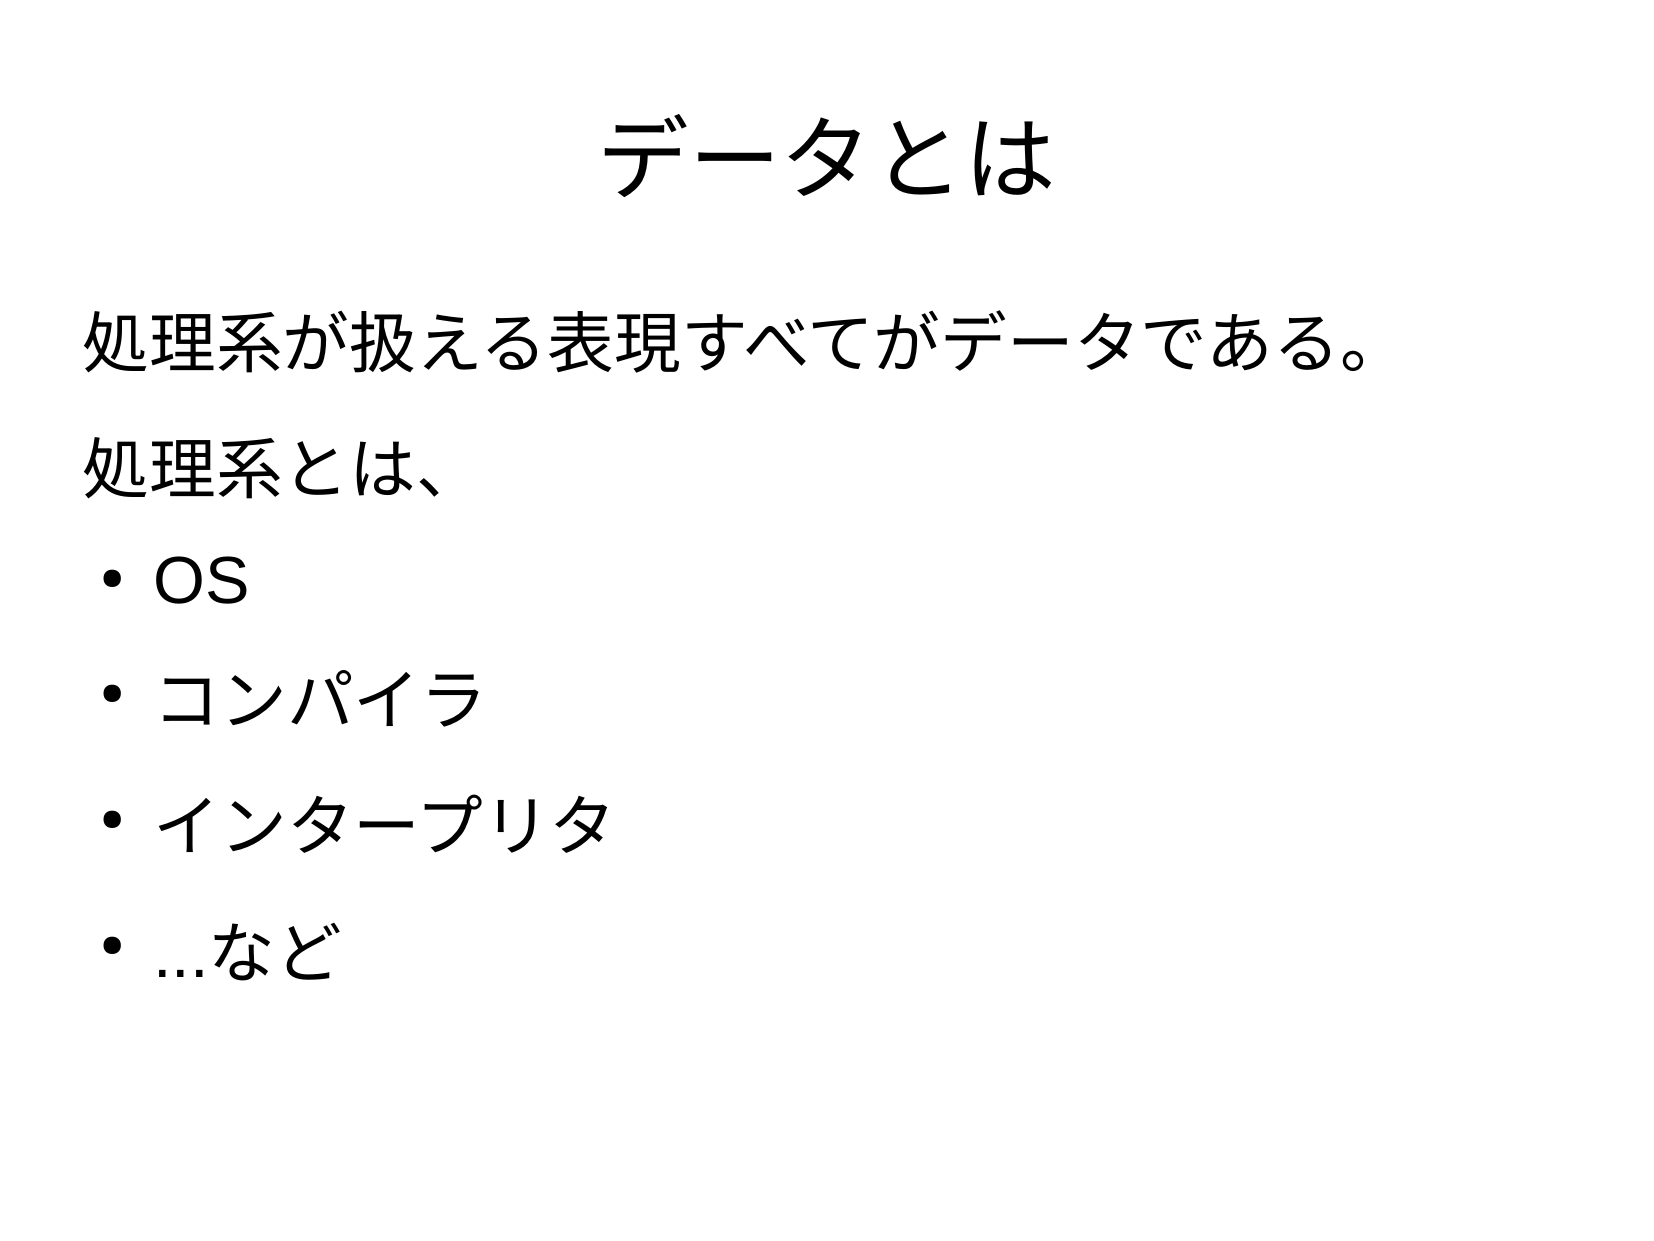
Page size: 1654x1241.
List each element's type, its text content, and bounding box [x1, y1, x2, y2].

list 処理系が扱える表現すべてがデータである。 処理系とは、 OS コンパイラ インタープリタ ...など [82, 290, 1571, 1010]
title データとは [82, 49, 1571, 257]
